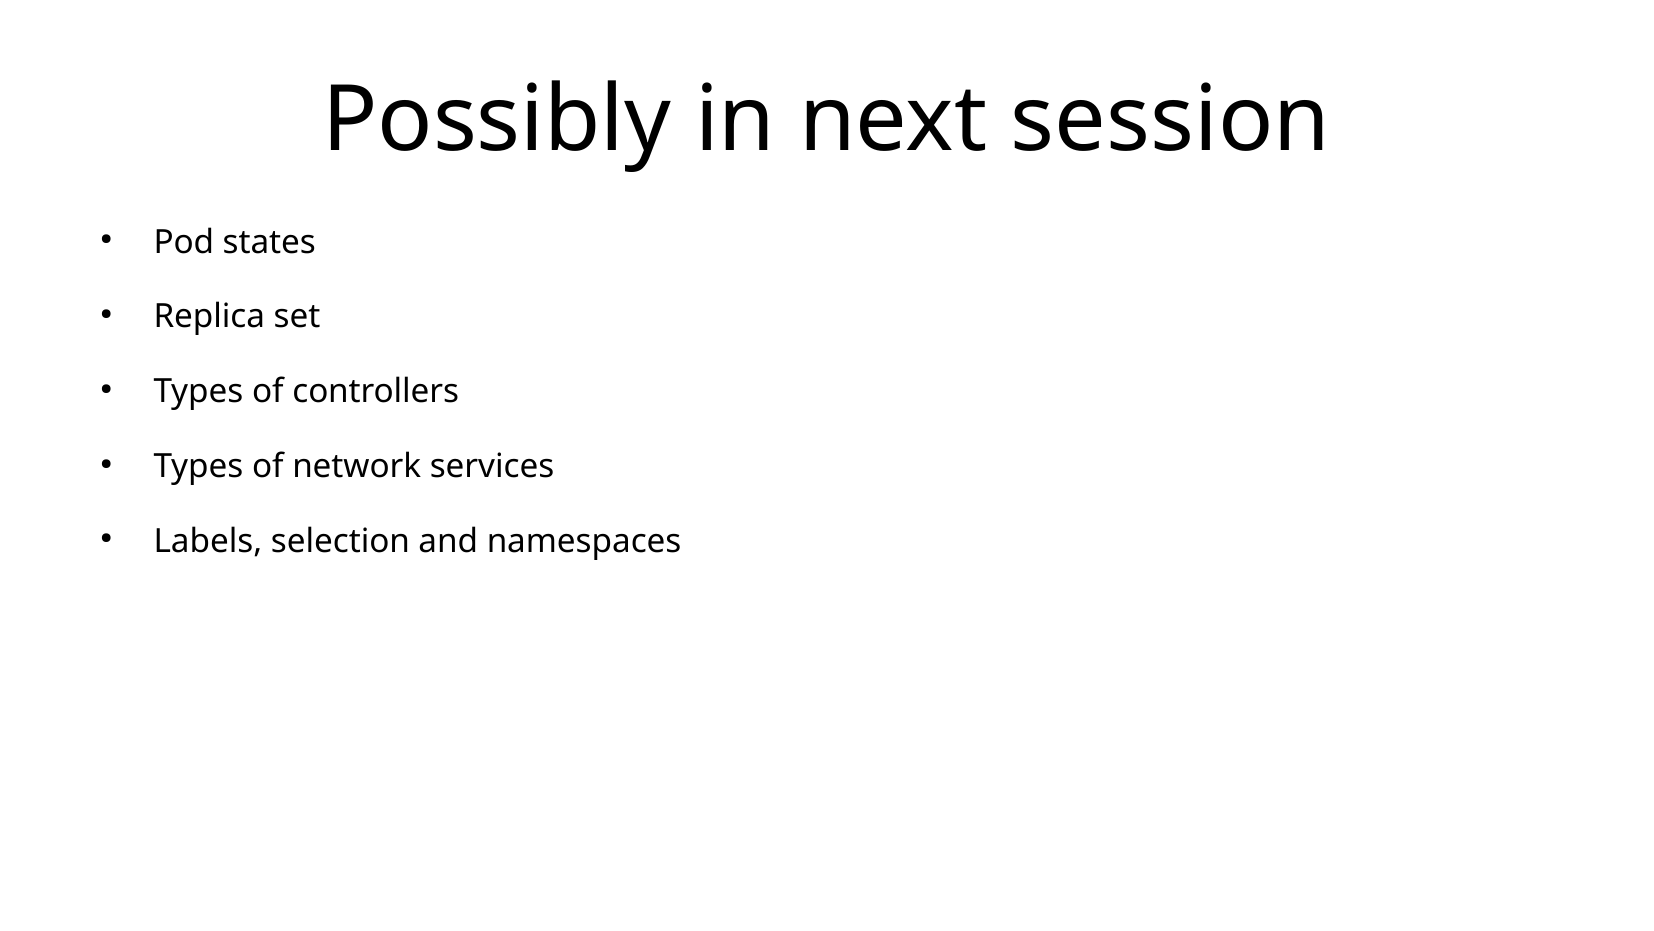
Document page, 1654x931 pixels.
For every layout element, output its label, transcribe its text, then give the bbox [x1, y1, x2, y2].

title Possibly in next session [82, 37, 1571, 193]
list Pod states Replica set Types of controllers Types of network services Labels, selection and namespaces [82, 217, 1571, 758]
